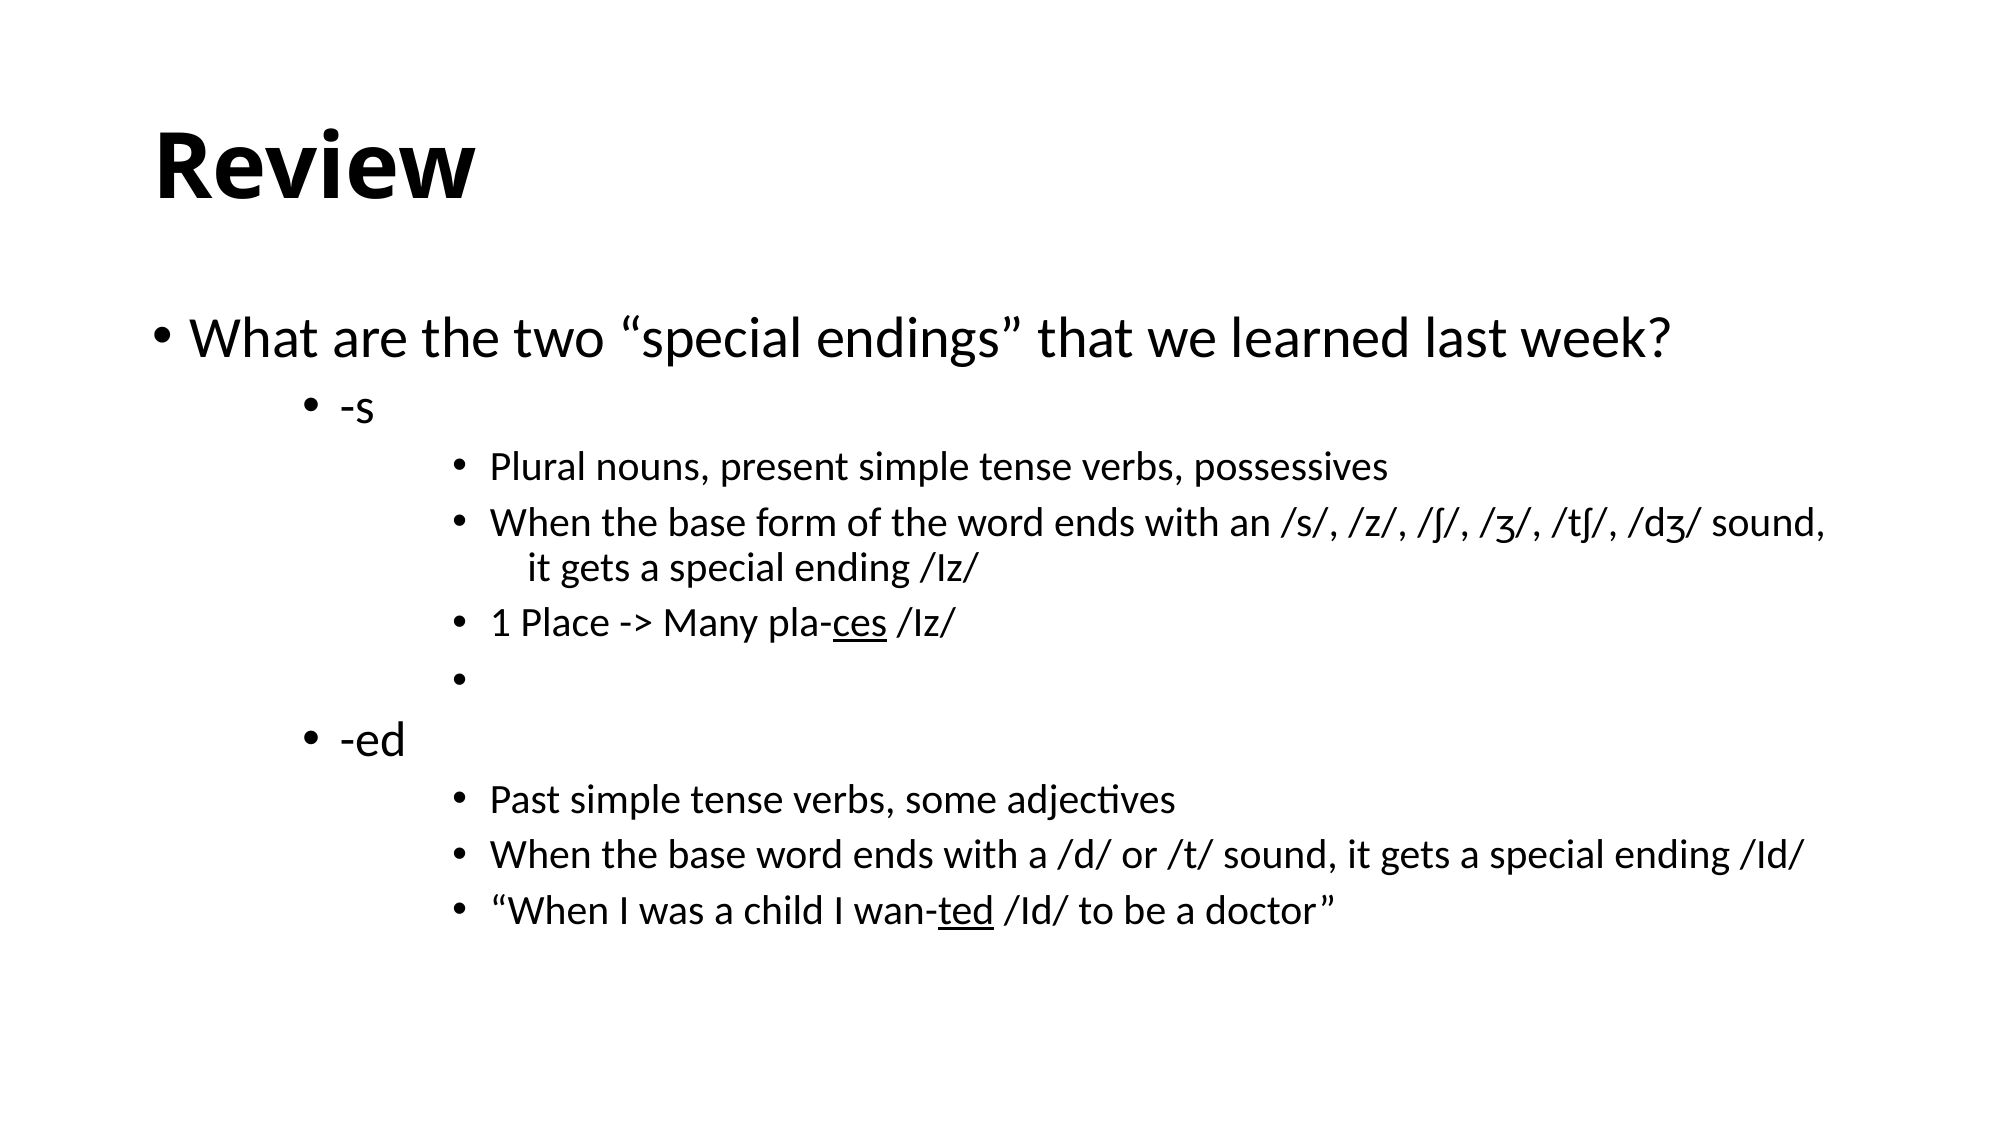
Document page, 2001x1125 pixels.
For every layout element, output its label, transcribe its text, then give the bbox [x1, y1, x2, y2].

list What are the two “special endings” that we learned last week? -s Plural nouns, present simple tense verbs, possessives When the base form of the word ends with an /s/, /z/, /ʃ/, /ʒ/, /tʃ/, /dʒ/ sound, it gets a special ending /Iz/ 1 Place -> Many pla-ces /Iz/ -ed Past simple tense verbs, some adjectives When the base word ends with a /d/ or /t/ sound, it gets a special ending /Id/ “When I was a child I wan-ted /Id/ to be a doctor” [137, 299, 1863, 1014]
title Review [137, 59, 1863, 278]
